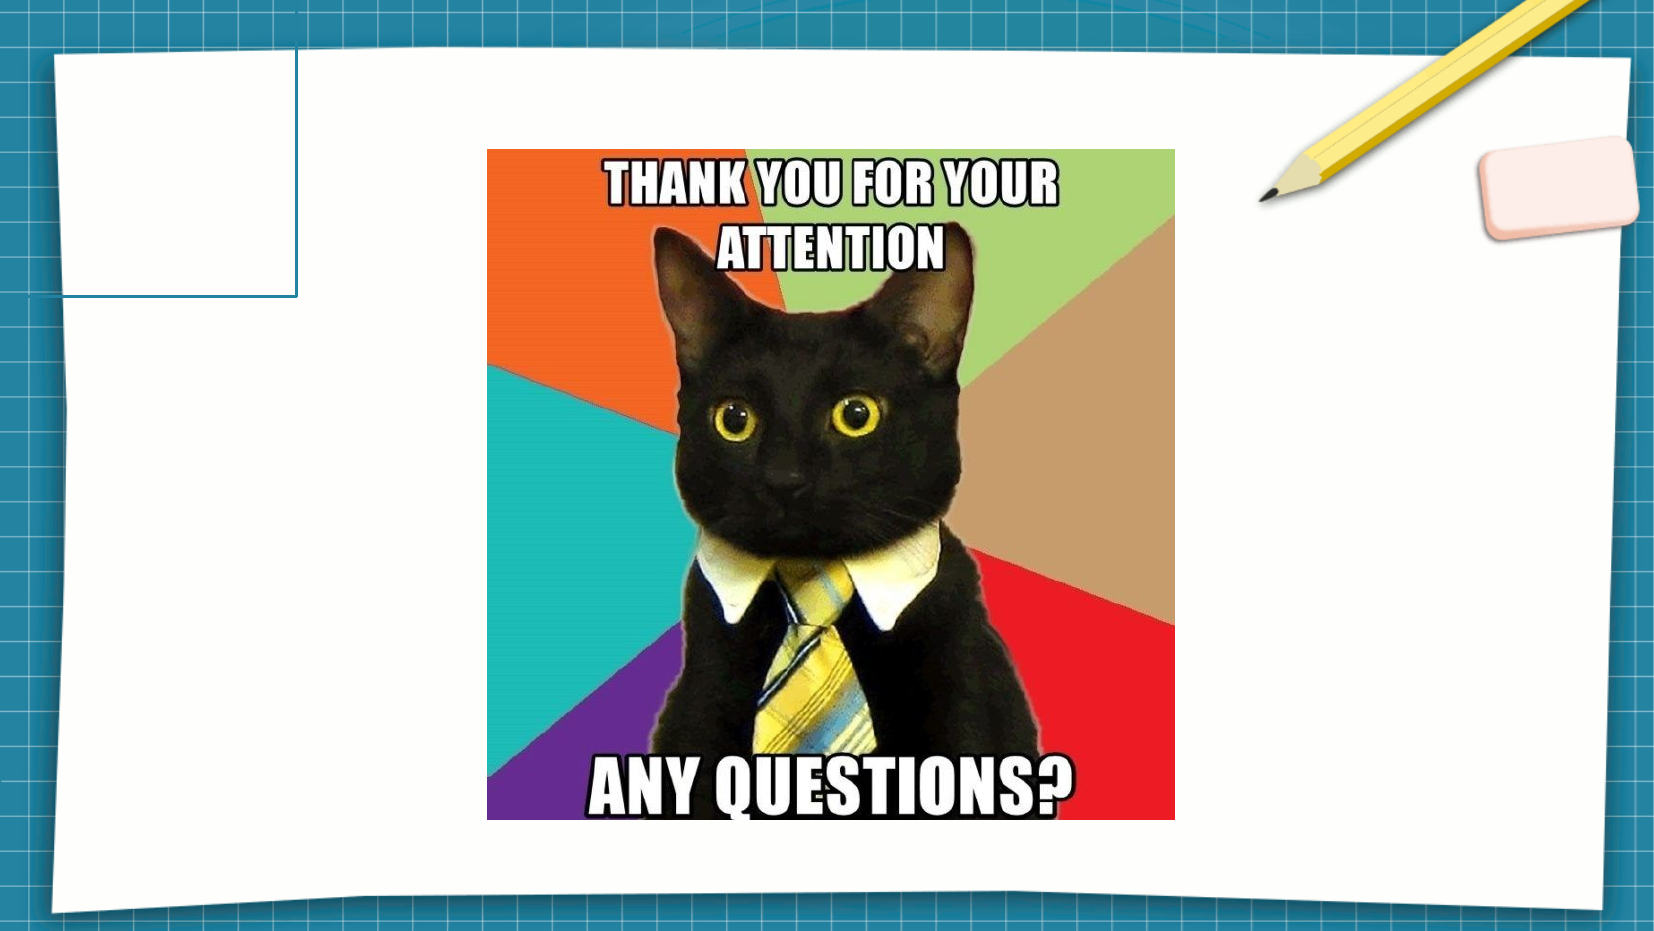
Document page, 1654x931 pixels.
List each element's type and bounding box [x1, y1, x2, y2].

text_box [0, 0, 296, 296]
picture [0, 0, 1654, 931]
